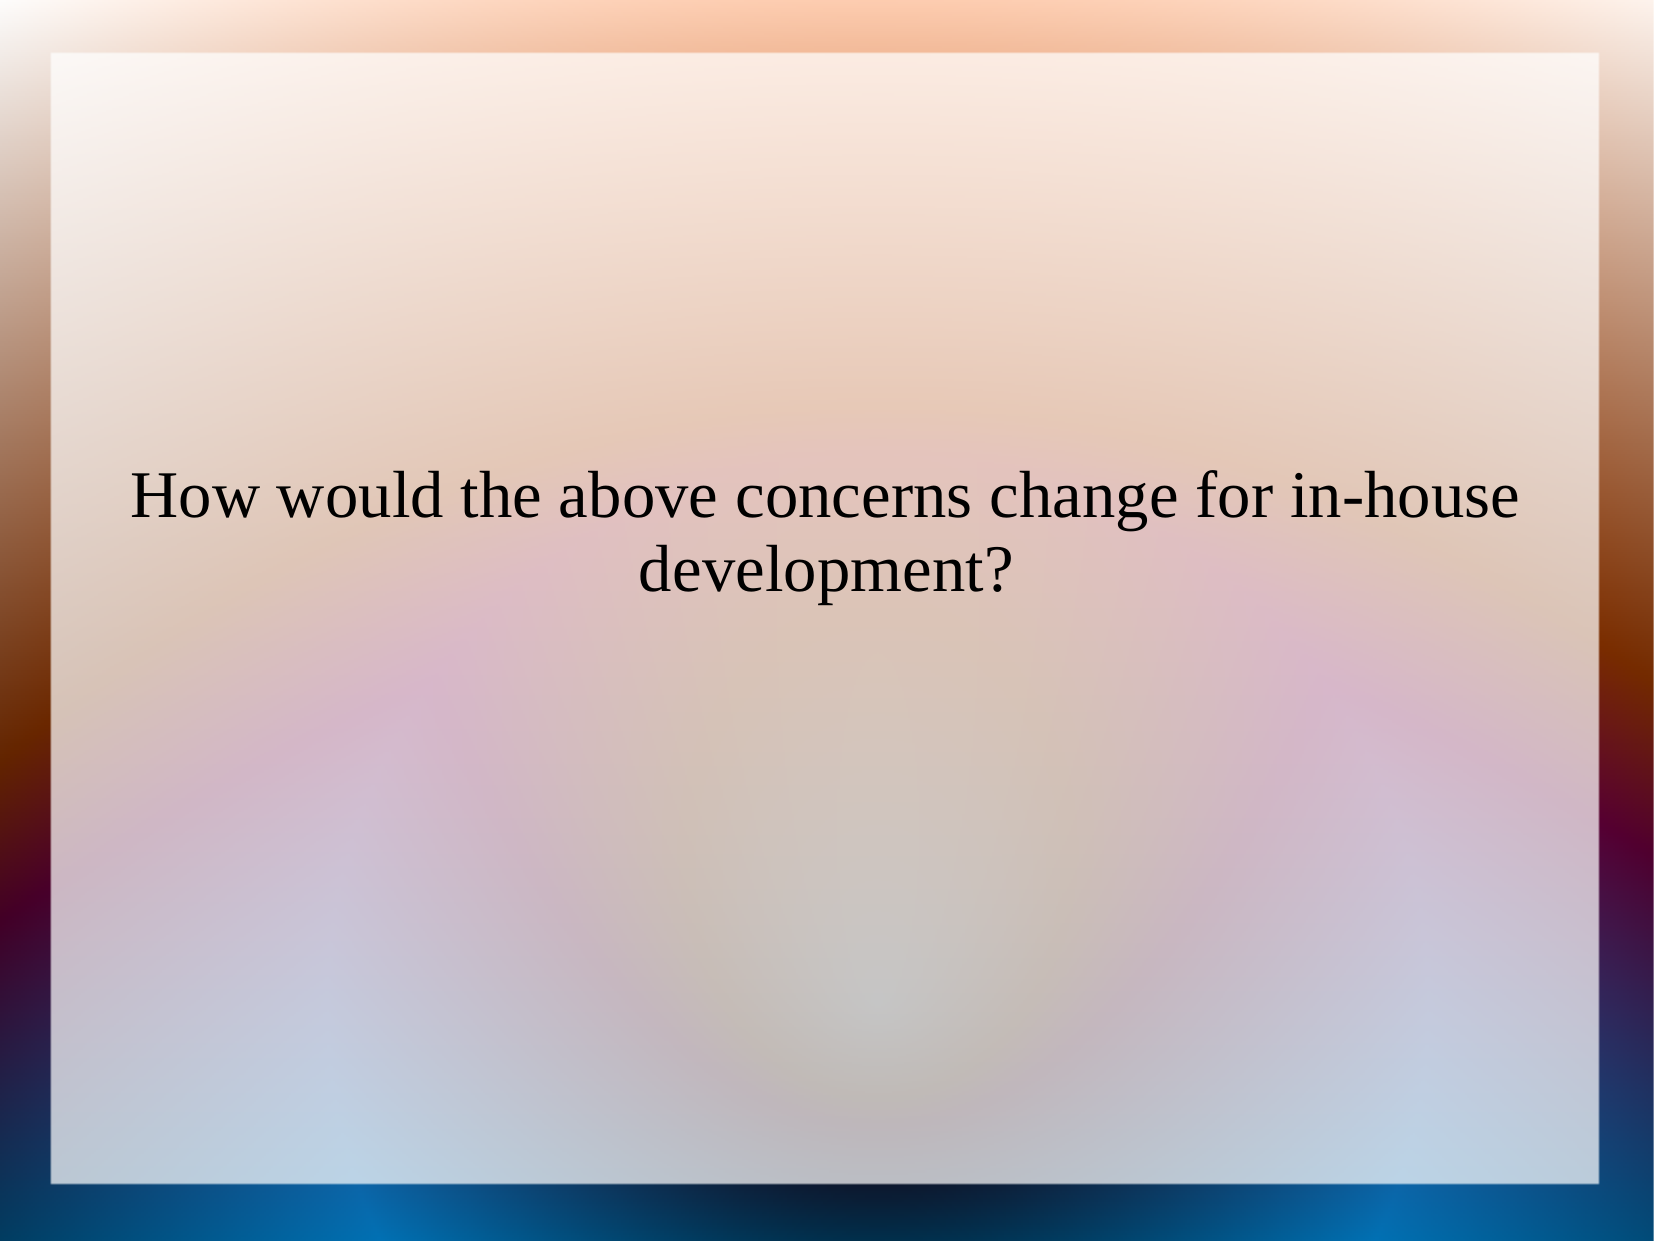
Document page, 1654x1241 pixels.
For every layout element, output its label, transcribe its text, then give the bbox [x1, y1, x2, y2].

subtitle How would the above concerns change for in-house development? [82, 55, 1571, 1010]
picture [0, 0, 1654, 1241]
